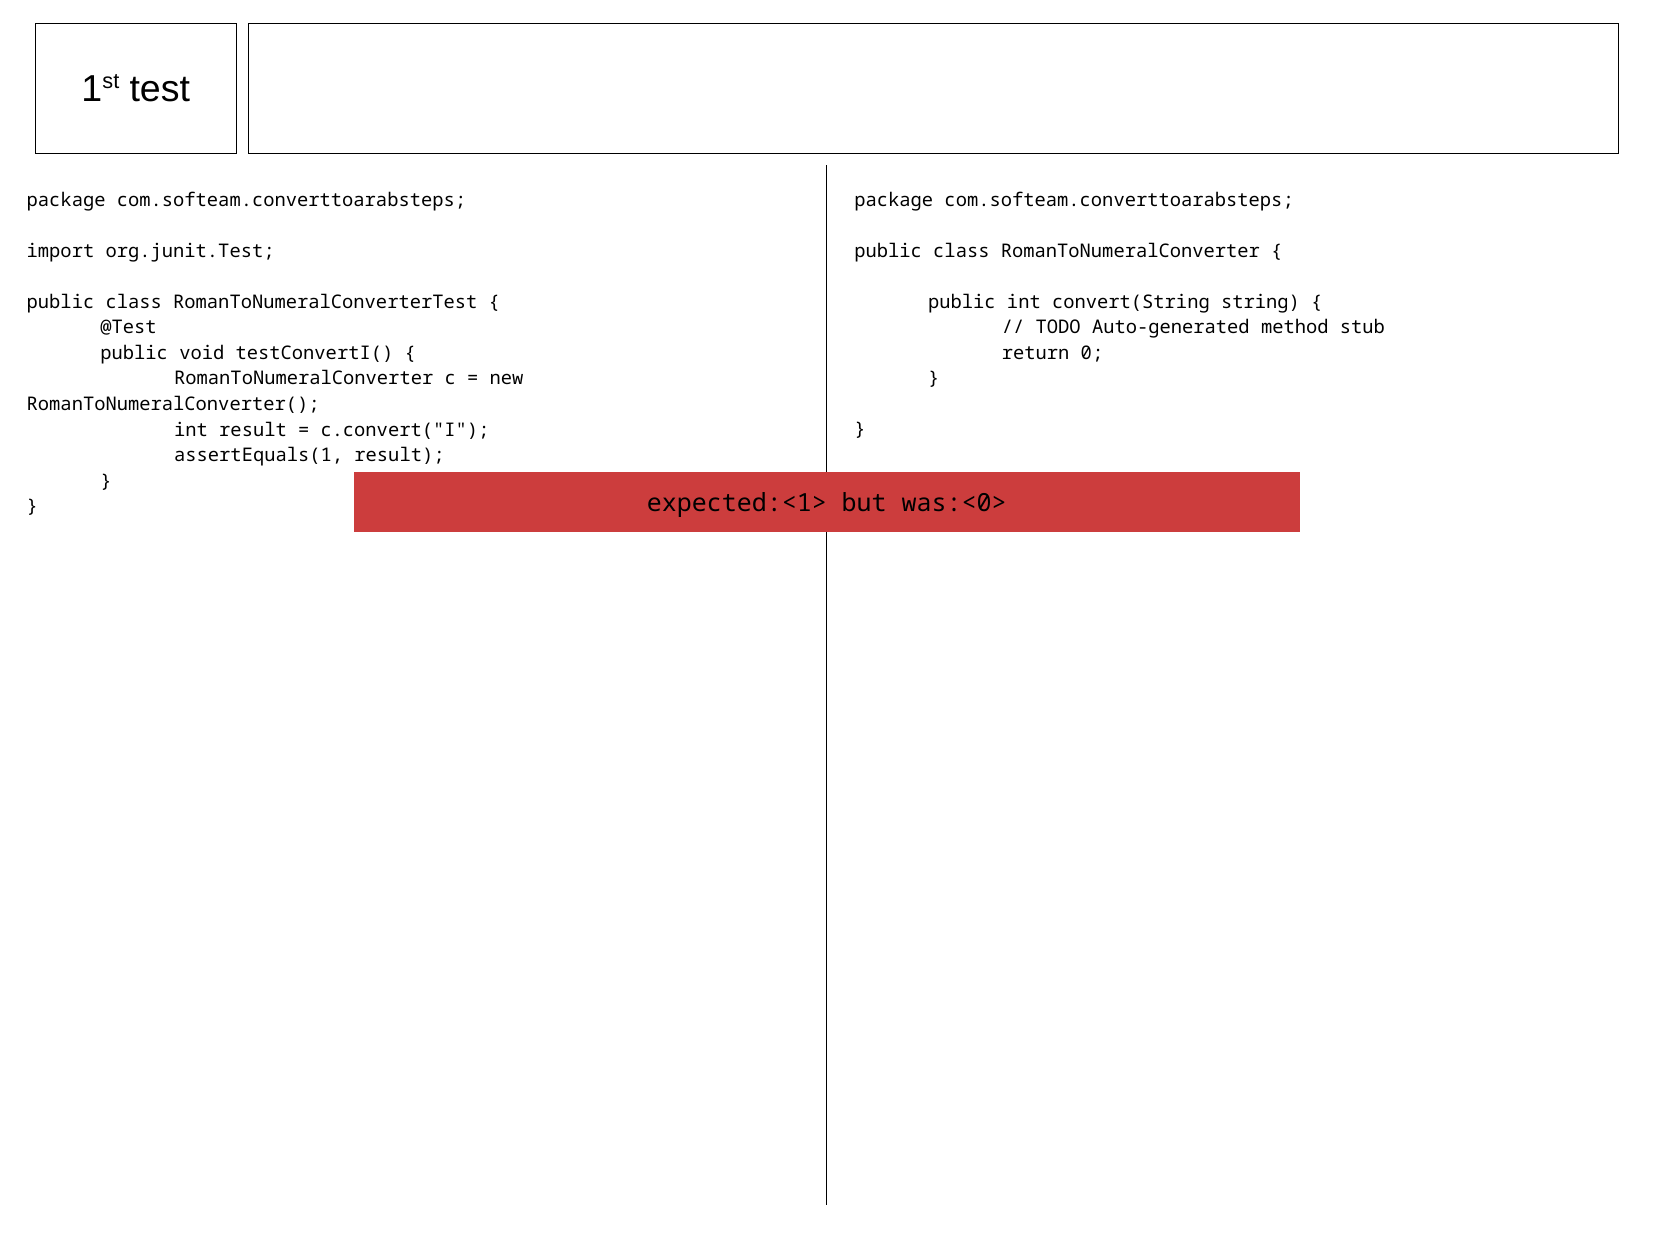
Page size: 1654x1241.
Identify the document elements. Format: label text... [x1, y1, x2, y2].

text_box package com.softeam.converttoarabsteps; import org.junit.Test; public class RomanToNumeralConverterTest { @Test public void testConvertI() { RomanToNumeralConverter c = new RomanToNumeralConverter(); int result = c.convert("I"); assertEquals(1, result); } } [11, 178, 792, 459]
text_box package com.softeam.converttoarabsteps; public class RomanToNumeralConverter { public int convert(String string) { // TODO Auto-generated method stub return 0; } } [839, 178, 1620, 414]
text_box 1st test [35, 23, 237, 154]
text_box expected:<1> but was:<0> [354, 472, 1300, 532]
